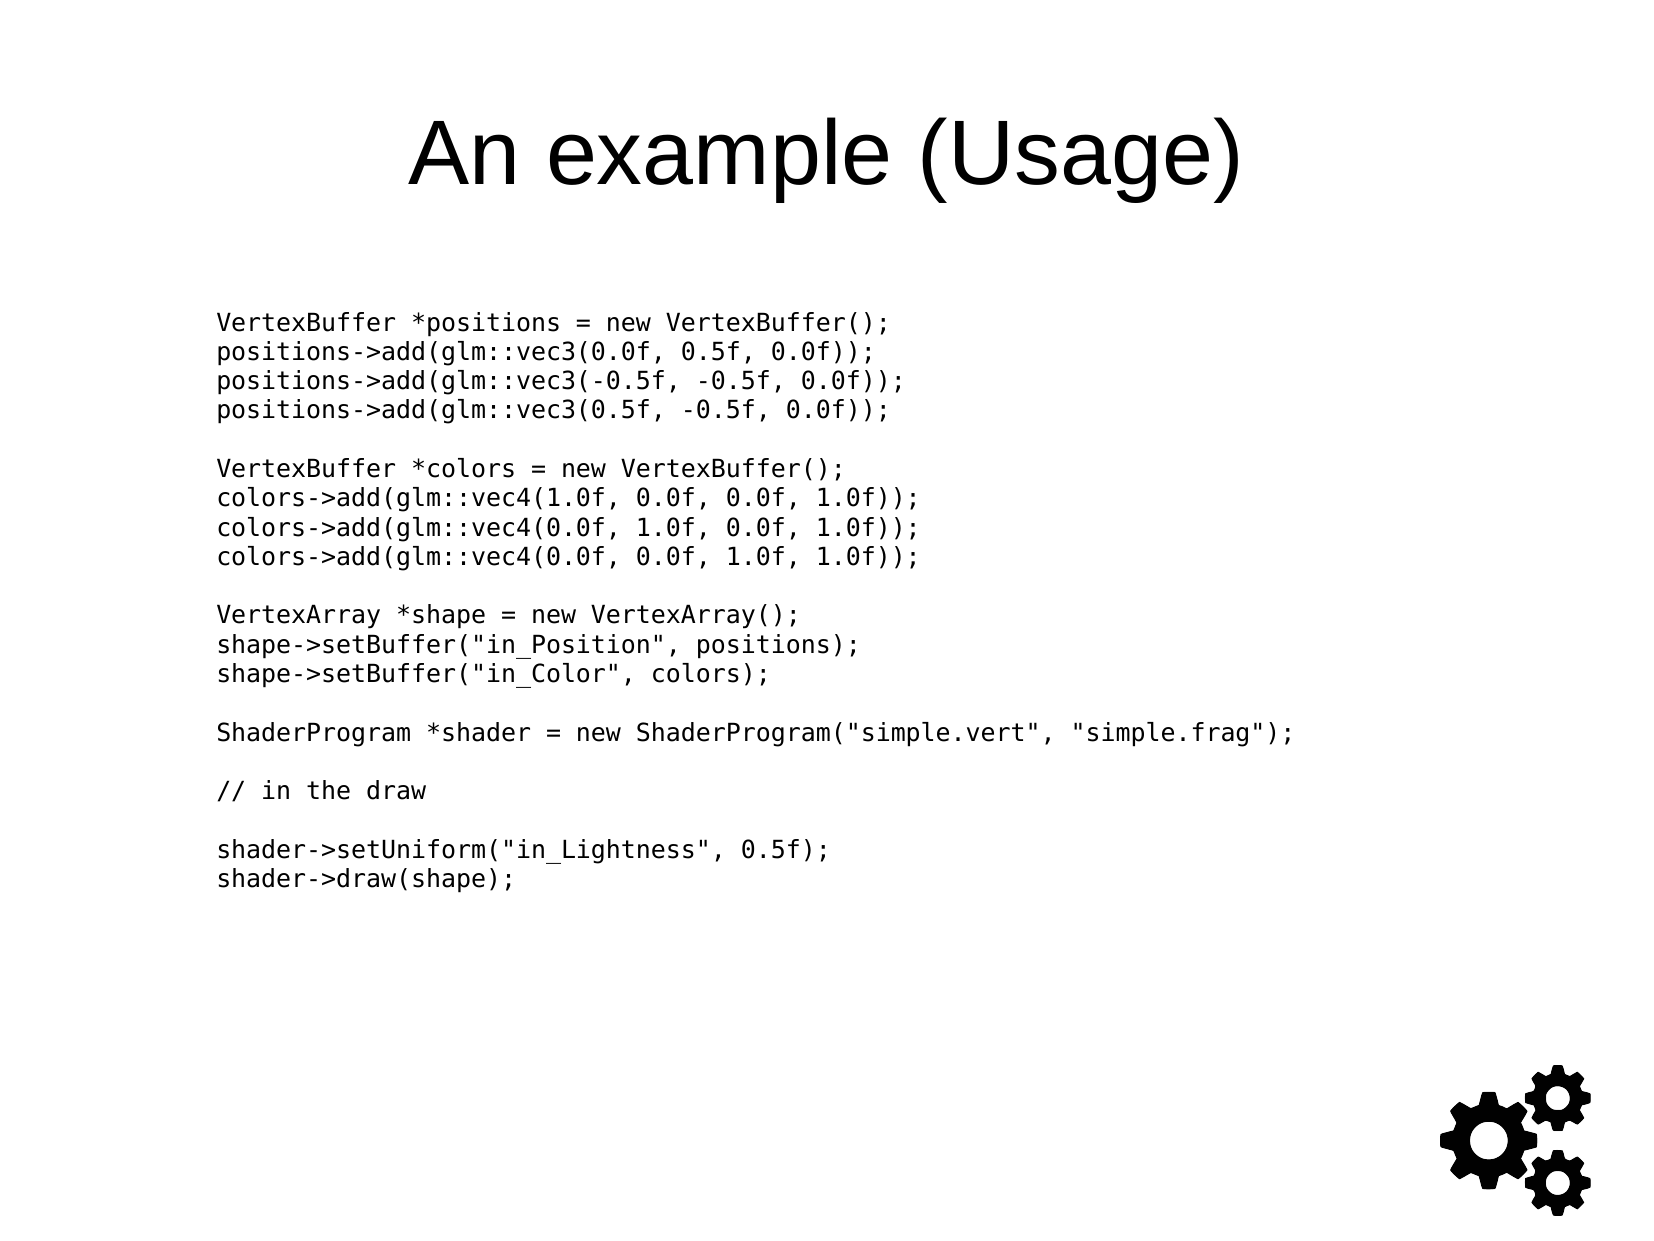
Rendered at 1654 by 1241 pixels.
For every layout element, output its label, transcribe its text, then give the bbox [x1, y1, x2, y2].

picture [1440, 1065, 1591, 1216]
title An example (Usage) [82, 49, 1571, 257]
text_box VertexBuffer *positions = new VertexBuffer(); positions->add(glm::vec3(0.0f, 0.5f, 0.0f)); positions->add(glm::vec3(-0.5f, -0.5f, 0.0f)); positions->add(glm::vec3(0.5f, -0.5f, 0.0f)); VertexBuffer *colors = new VertexBuffer(); colors->add(glm::vec4(1.0f, 0.0f, 0.0f, 1.0f)); colors->add(glm::vec4(0.0f, 1.0f, 0.0f, 1.0f)); colors->add(glm::vec4(0.0f, 0.0f, 1.0f, 1.0f)); VertexArray *shape = new VertexArray(); shape->setBuffer("in_Position", positions); shape->setBuffer("in_Color", colors); ShaderProgram *shader = new ShaderProgram("simple.vert", "simple.frag"); // in the draw shader->setUniform("in_Lightness", 0.5f); shader->draw(shape); [171, 300, 1486, 946]
